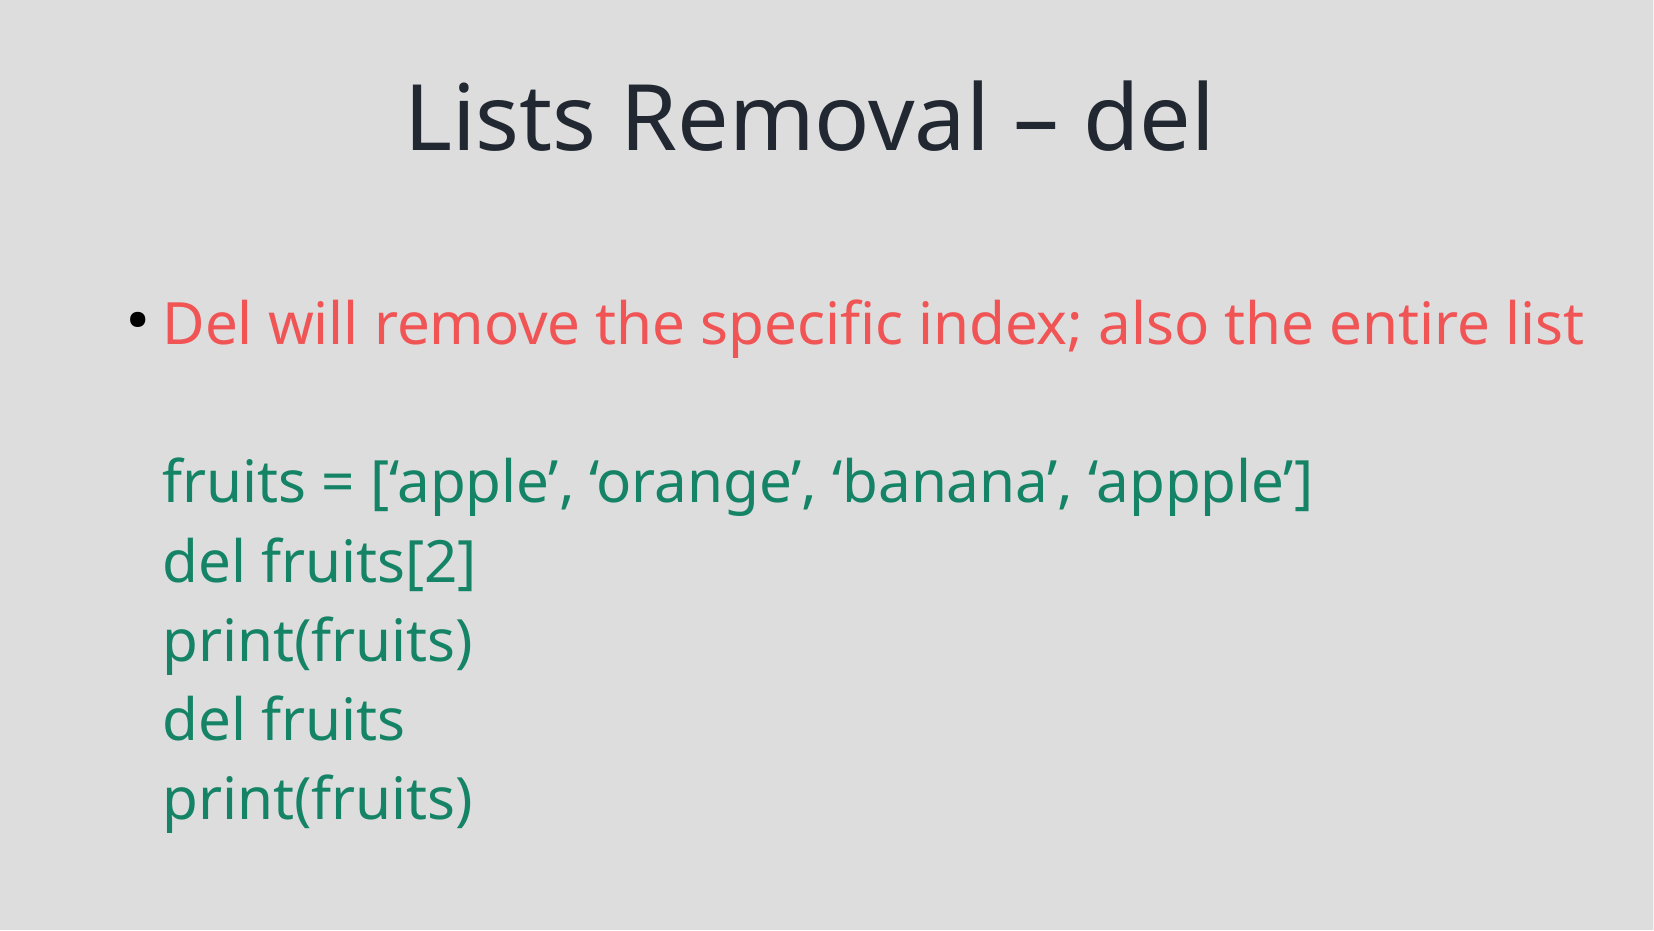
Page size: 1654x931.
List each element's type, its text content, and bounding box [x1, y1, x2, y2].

title Lists Removal – del [82, 37, 1538, 193]
text_box Del will remove the specific index; also the entire list fruits = [‘apple’, ‘orange’, ‘banana’, ‘appple’] del fruits[2] print(fruits) del fruits print(fruits) [112, 195, 1613, 859]
